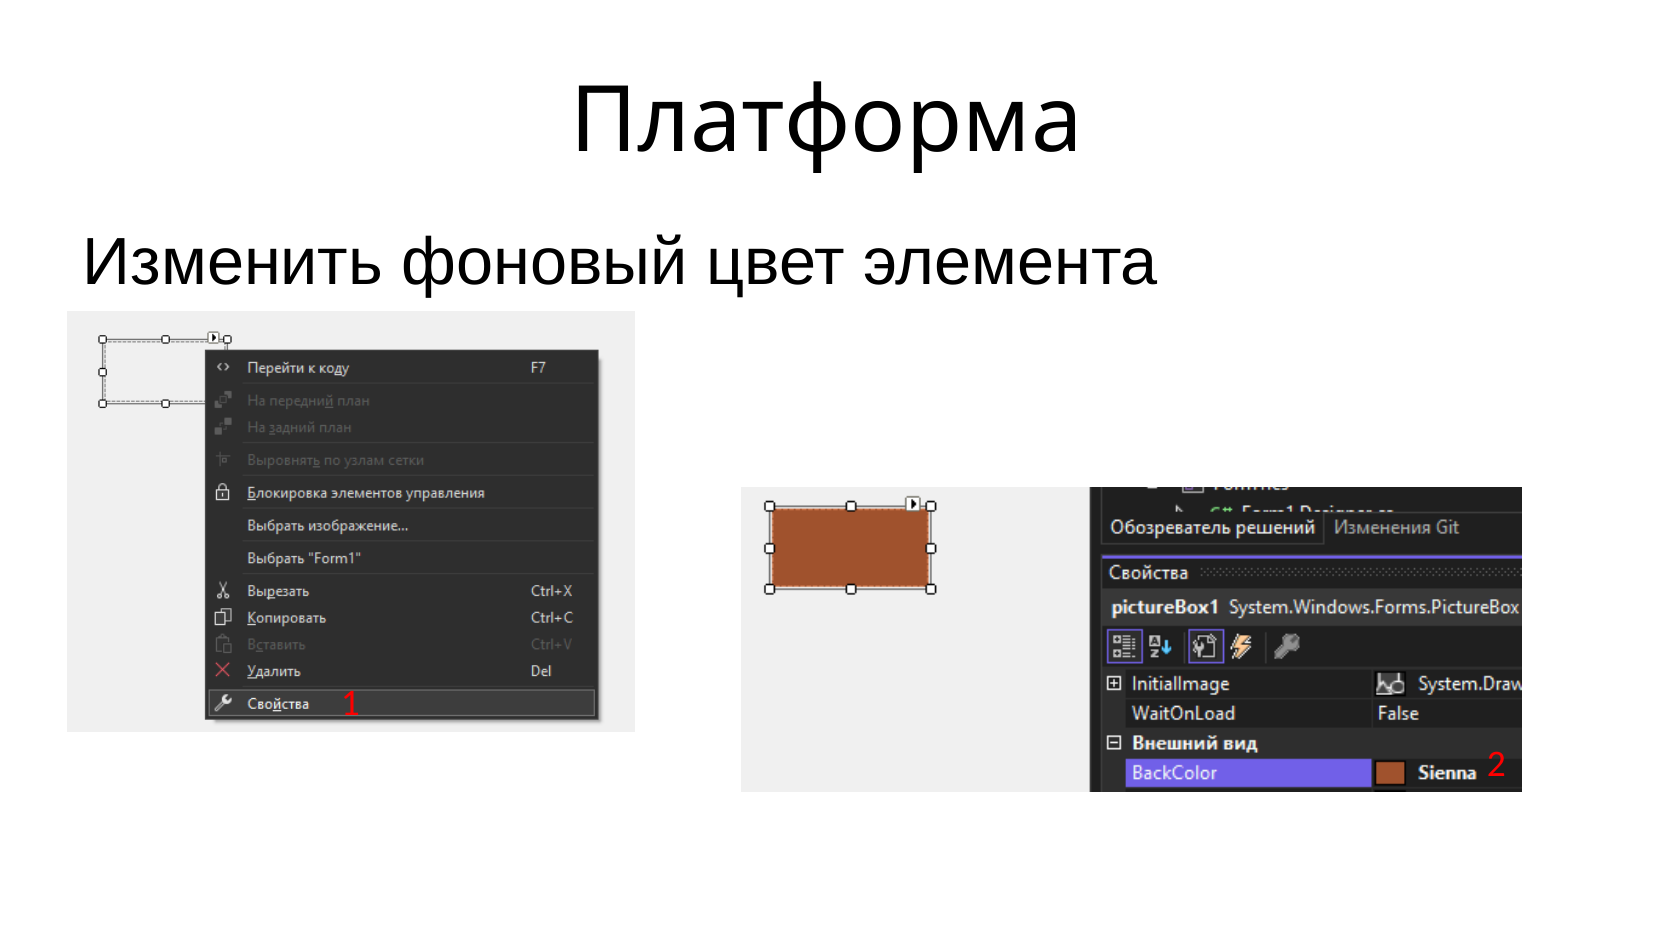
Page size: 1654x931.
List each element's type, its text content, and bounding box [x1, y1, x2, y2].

text_box 1 [325, 670, 376, 732]
text_box 2 [1471, 731, 1522, 793]
title Платформа [82, 37, 1571, 193]
picture [741, 487, 1522, 793]
picture [67, 311, 635, 732]
list Изменить фоновый цвет элемента [82, 217, 1571, 758]
